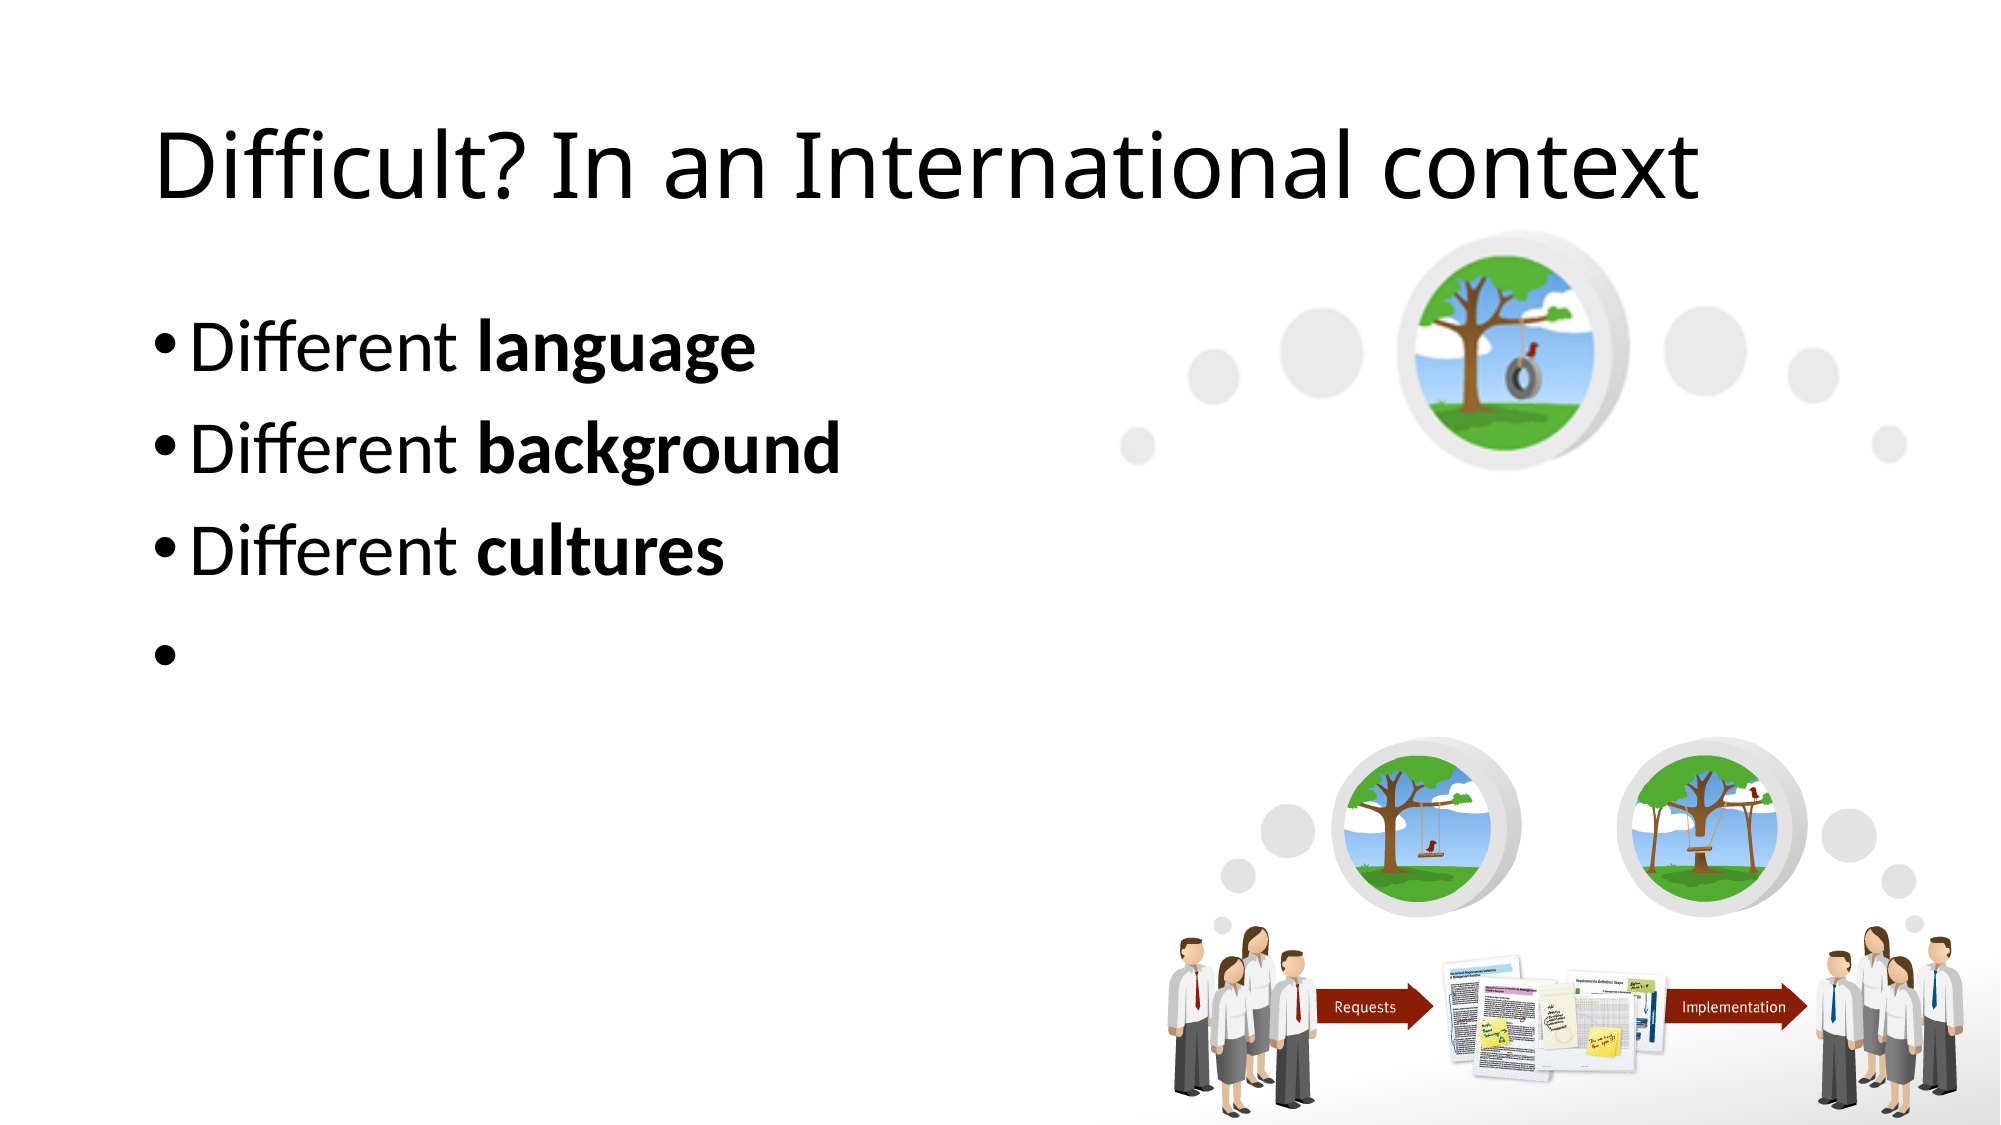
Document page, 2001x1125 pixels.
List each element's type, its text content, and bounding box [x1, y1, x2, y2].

picture [1094, 717, 2000, 1125]
title Difficult? In an International context [137, 59, 1863, 278]
list Different language Different background Different cultures [137, 299, 1503, 1014]
picture [1001, 220, 1984, 487]
